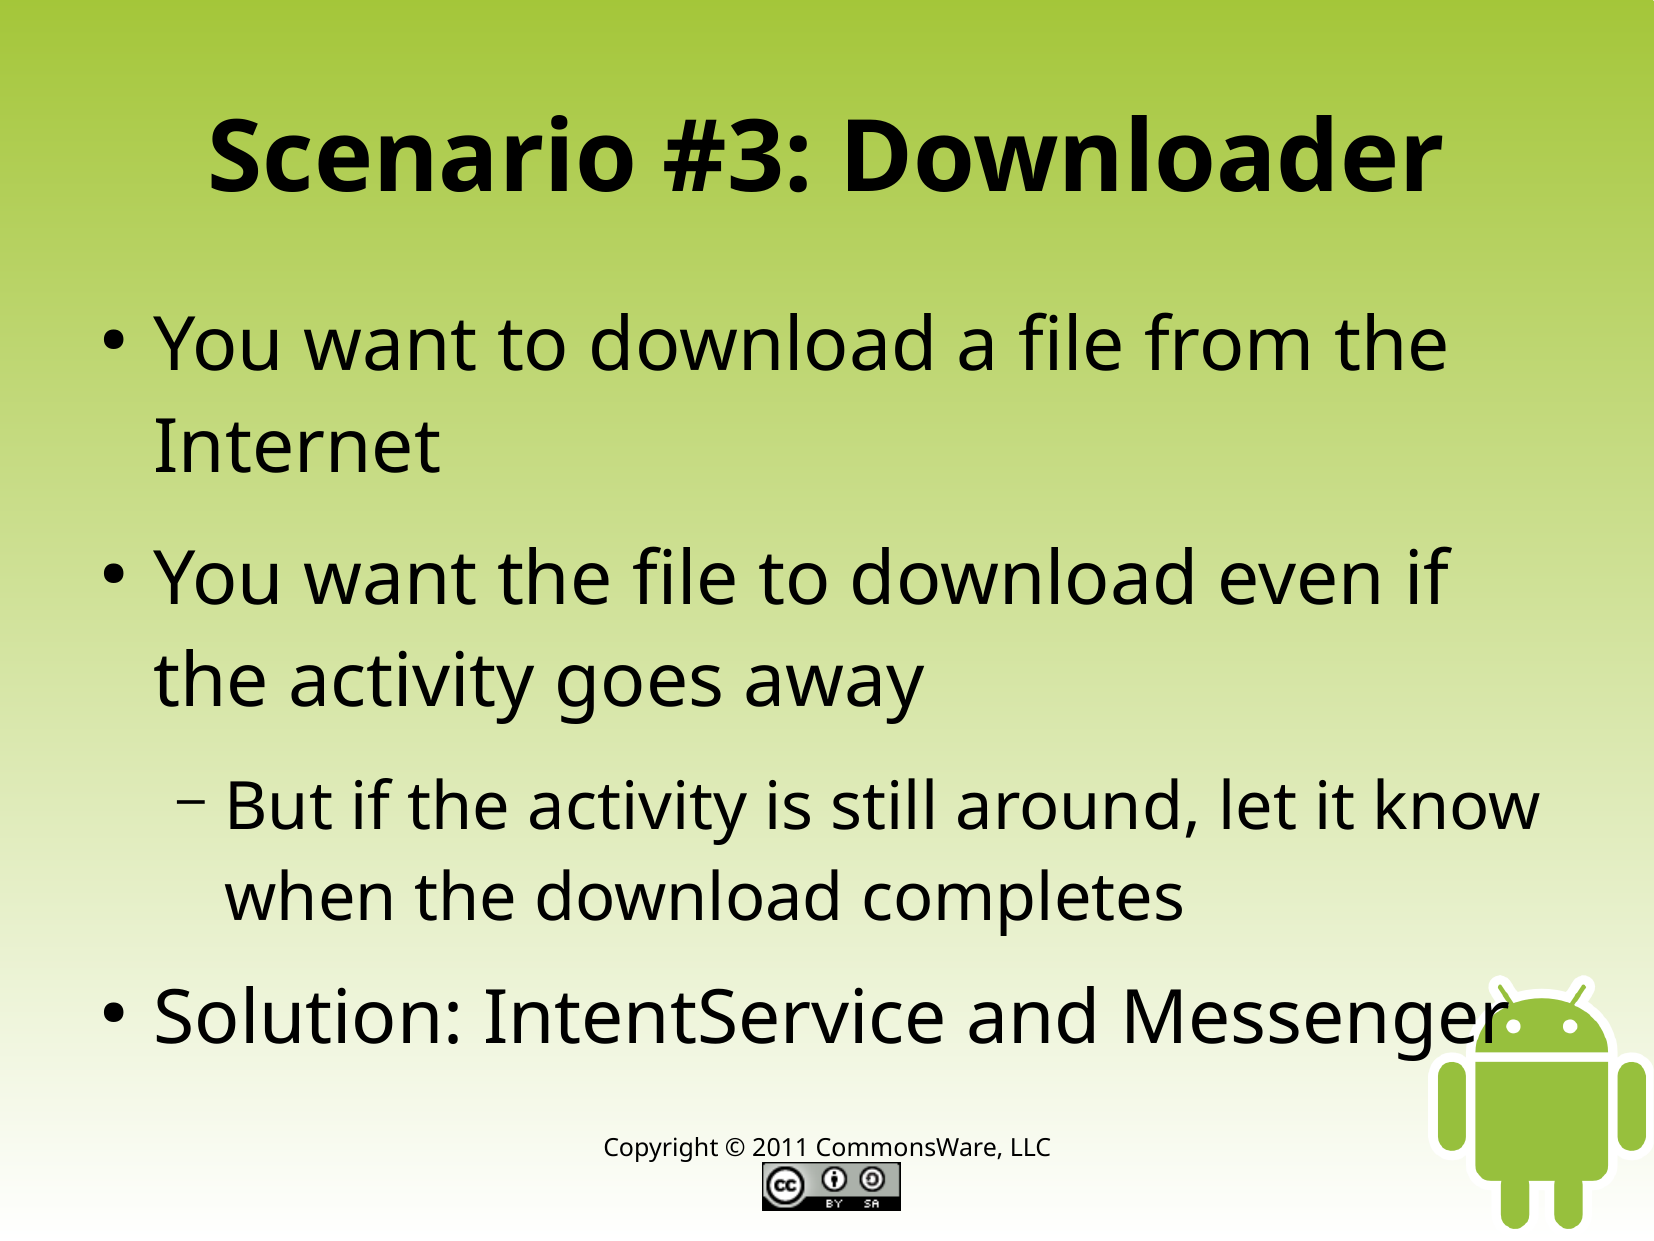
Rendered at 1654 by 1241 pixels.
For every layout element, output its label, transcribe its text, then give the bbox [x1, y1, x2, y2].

picture [1428, 975, 1654, 1238]
list You want to download a file from the Internet You want the file to download even if the activity goes away But if the activity is still around, let it know when the download completes Solution: IntentService and Messenger [82, 290, 1571, 1109]
picture [762, 1162, 901, 1211]
title Scenario #3: Downloader [82, 49, 1571, 257]
